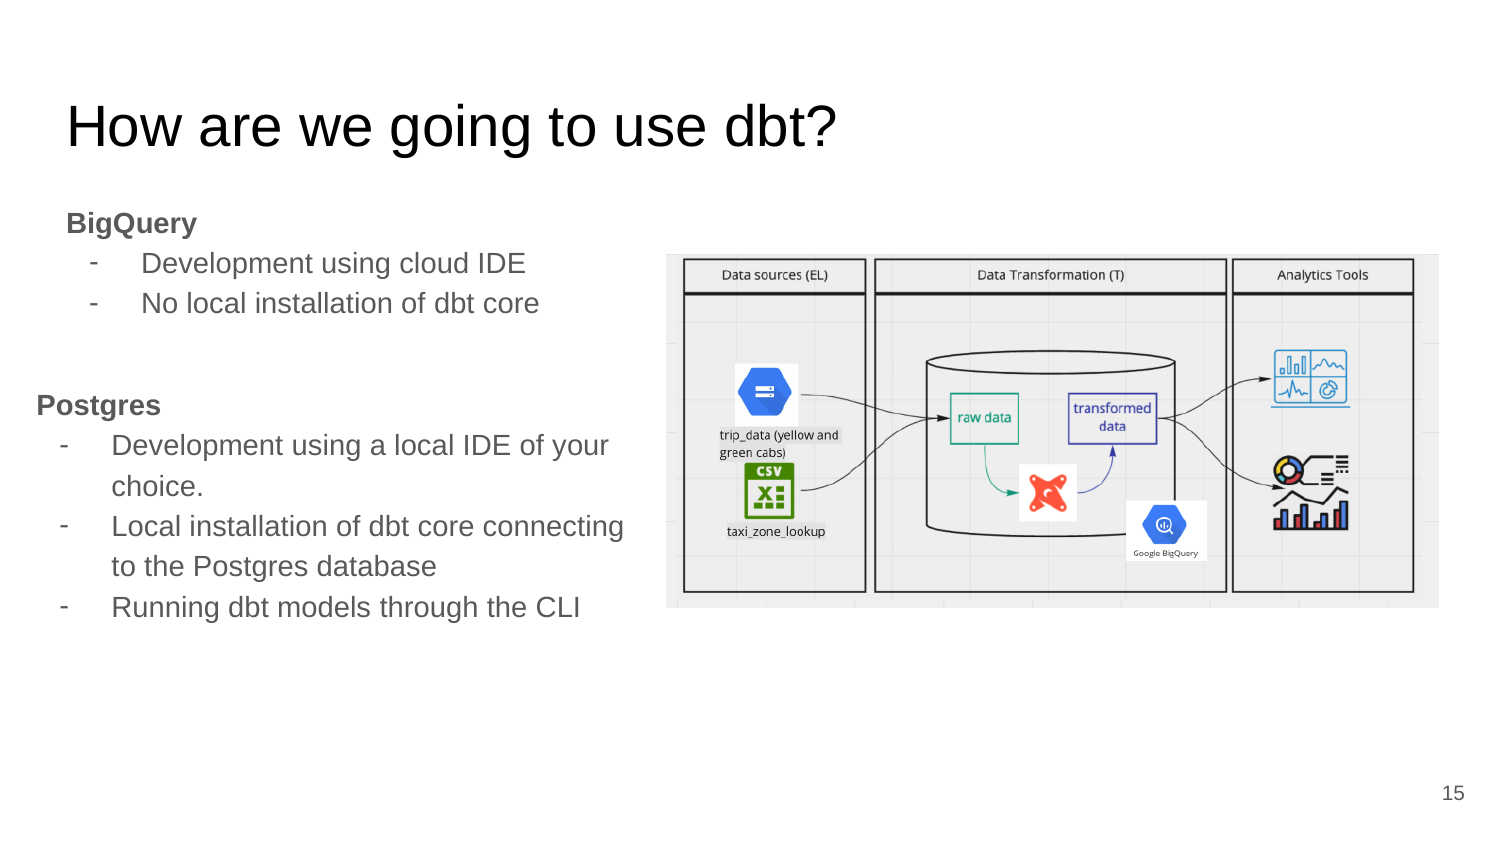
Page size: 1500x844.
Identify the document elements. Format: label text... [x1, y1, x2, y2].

title How are we going to use dbt? [51, 72, 1449, 167]
picture [666, 254, 1439, 608]
slide_number 1 [1389, 764, 1480, 830]
list BigQuery Development using cloud IDE No local installation of dbt core [51, 189, 708, 750]
list Postgres Development using a local IDE of your choice. Local installation of dbt core connecting to the Postgres database Running dbt models through the CLI [21, 366, 650, 844]
